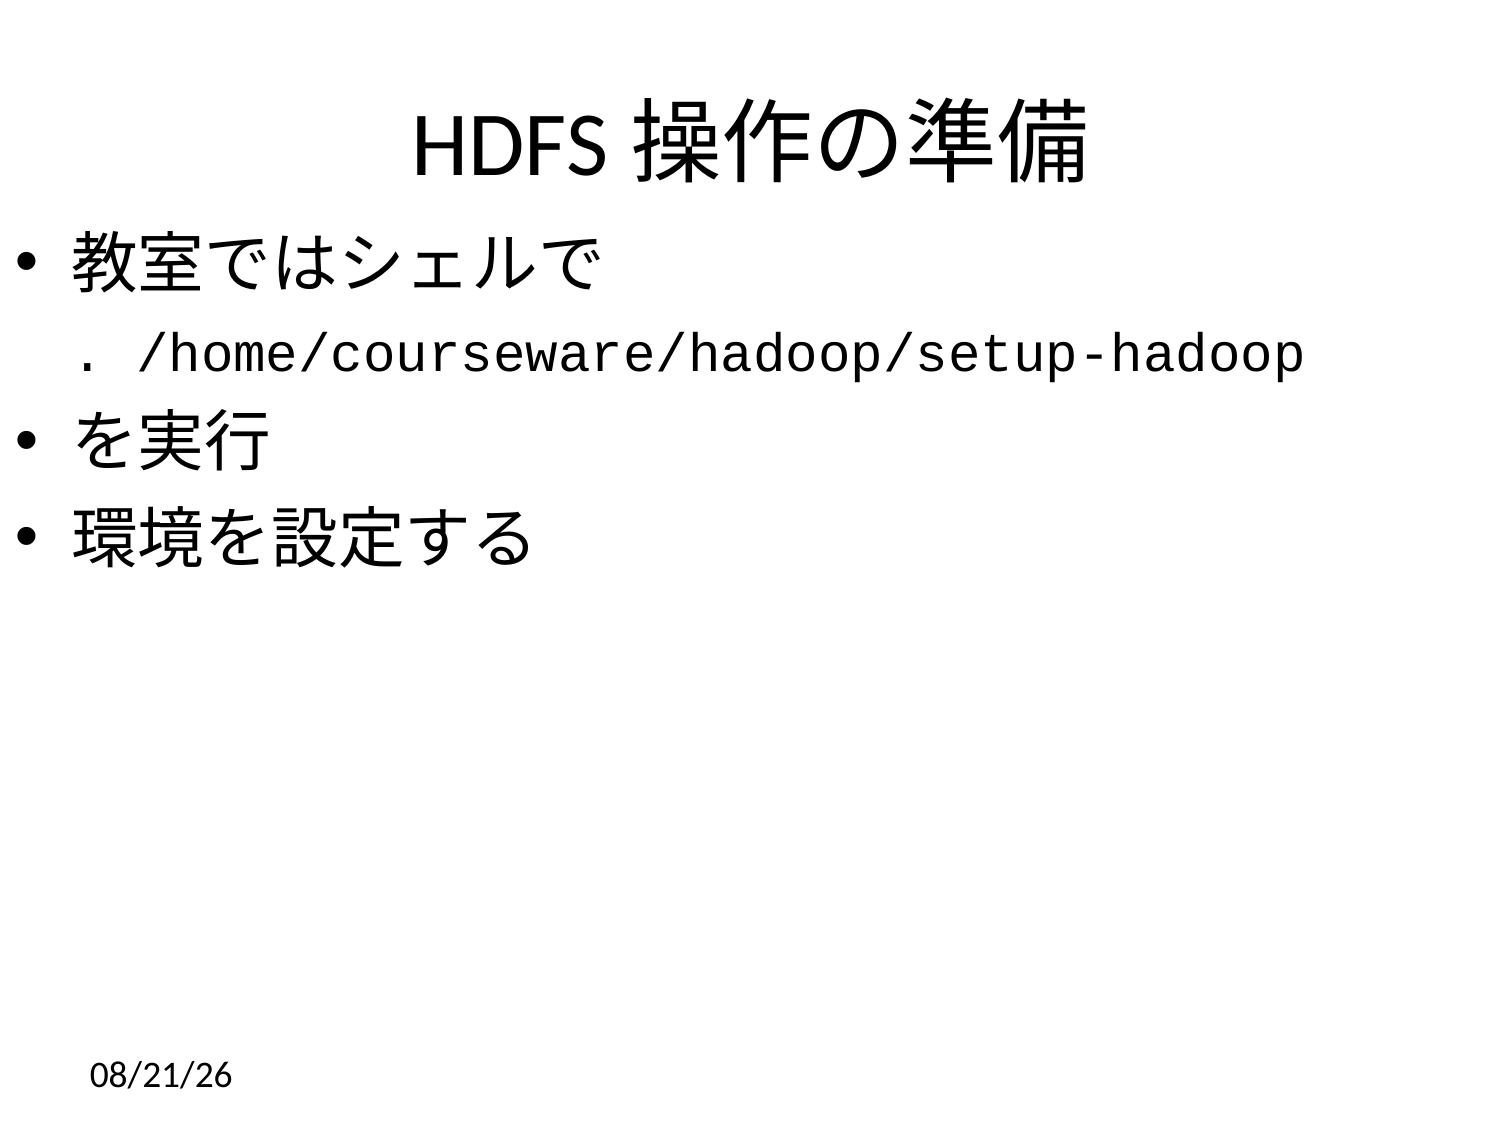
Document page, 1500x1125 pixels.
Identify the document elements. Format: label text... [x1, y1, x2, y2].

list 教室ではシェルで . /home/courseware/hadoop/setup-hadoop を実行 環境を設定する [0, 212, 1500, 1052]
title HDFS 操作の準備 [75, 21, 1426, 212]
